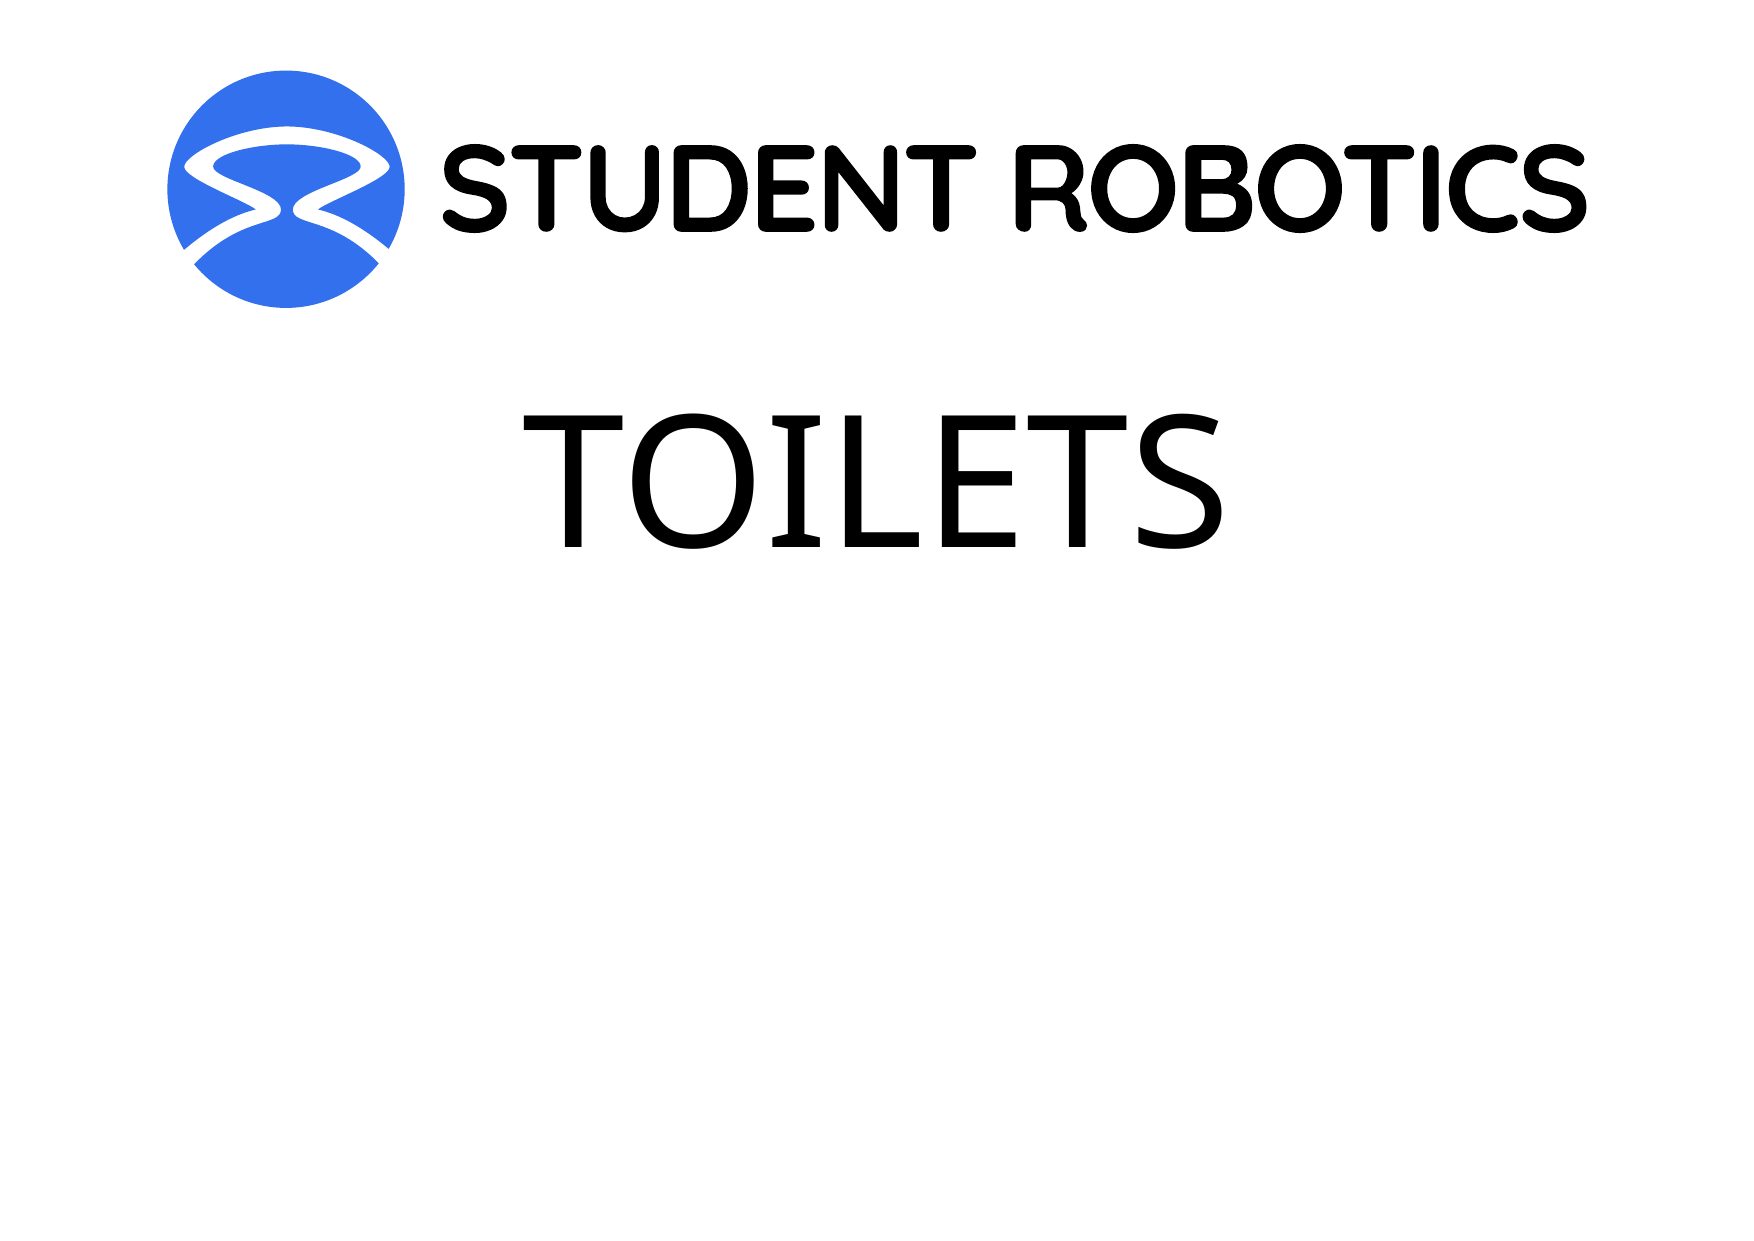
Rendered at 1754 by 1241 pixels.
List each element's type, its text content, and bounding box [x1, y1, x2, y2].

list TOILETS [180, 452, 1574, 788]
